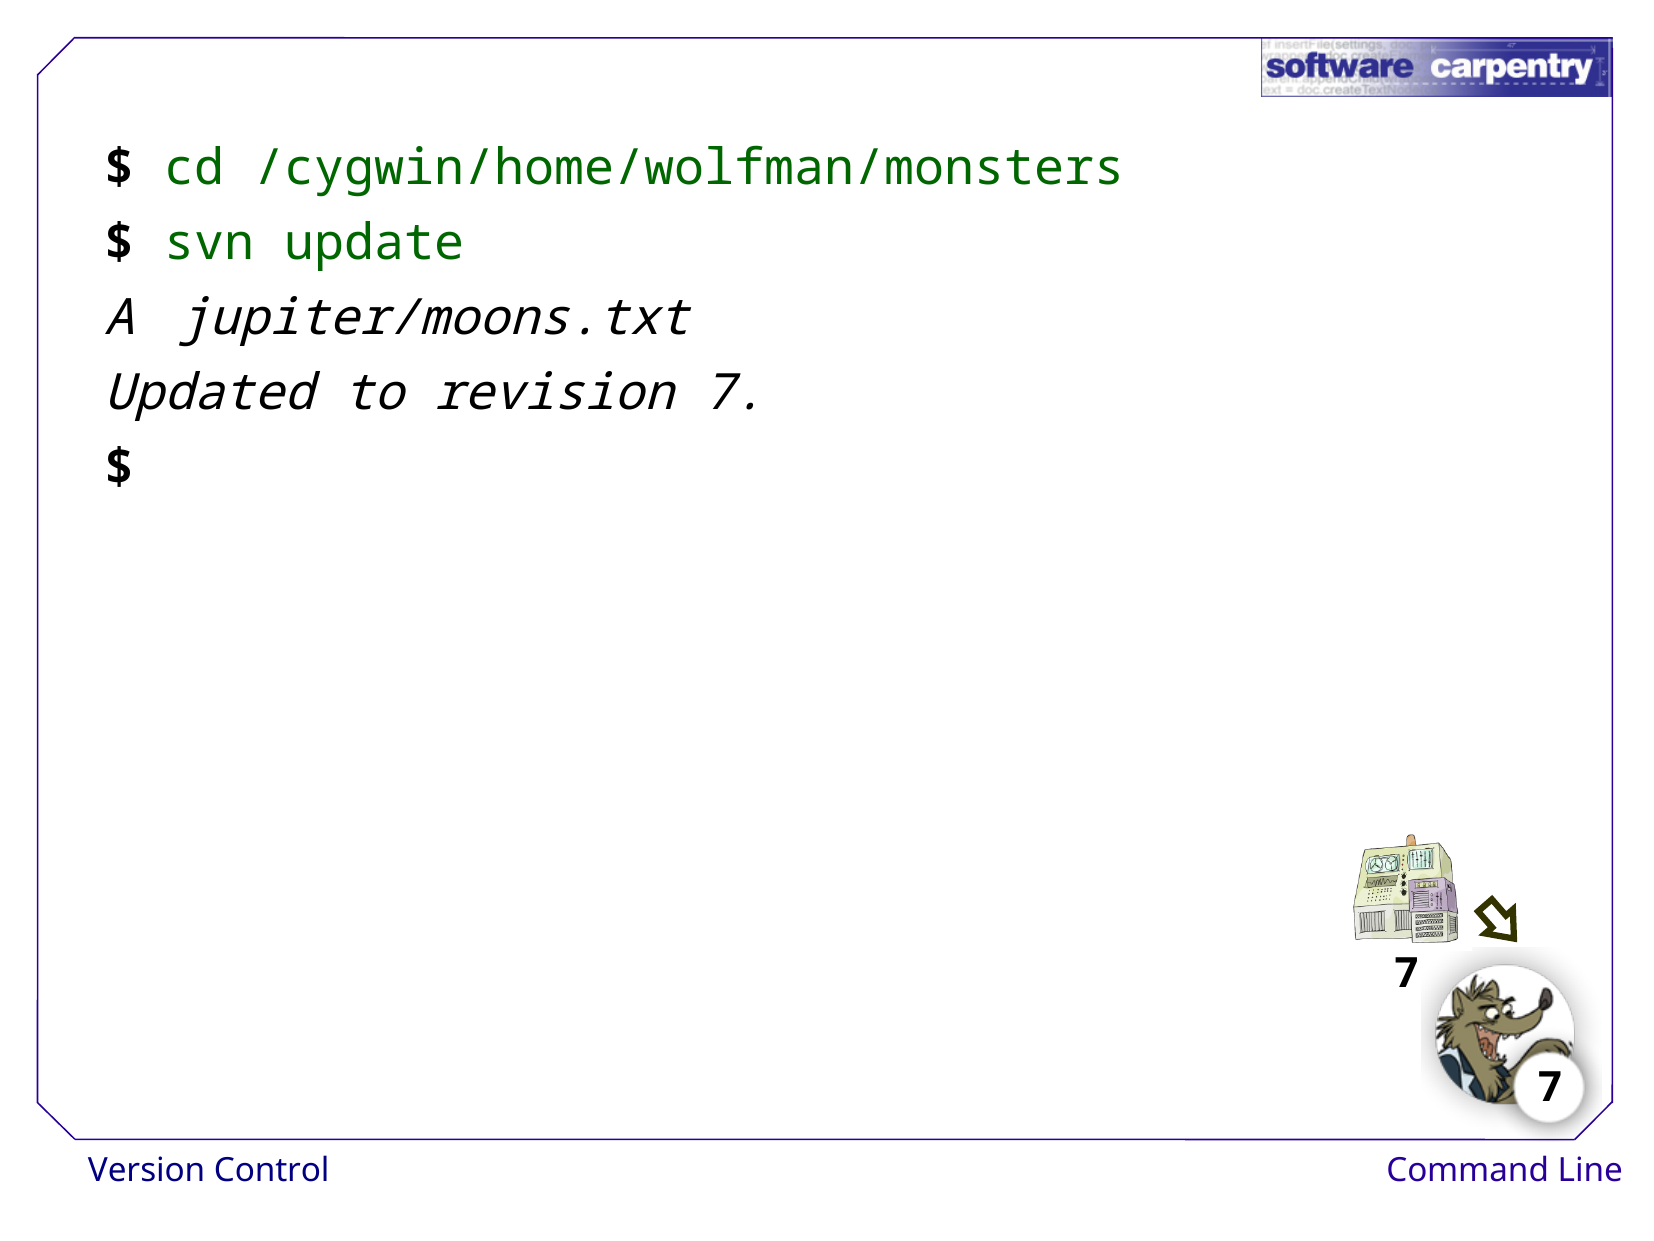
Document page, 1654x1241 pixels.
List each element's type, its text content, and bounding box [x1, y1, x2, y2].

text_box 7 [1361, 942, 1452, 1005]
text_box $ cd /cygwin/home/wolfman/monsters $ svn update A jupiter/moons.txt Updated to revision 7. $ [89, 112, 1572, 1036]
text_box 7 [1505, 1057, 1595, 1119]
picture [1341, 822, 1602, 1142]
picture [1261, 39, 1613, 97]
